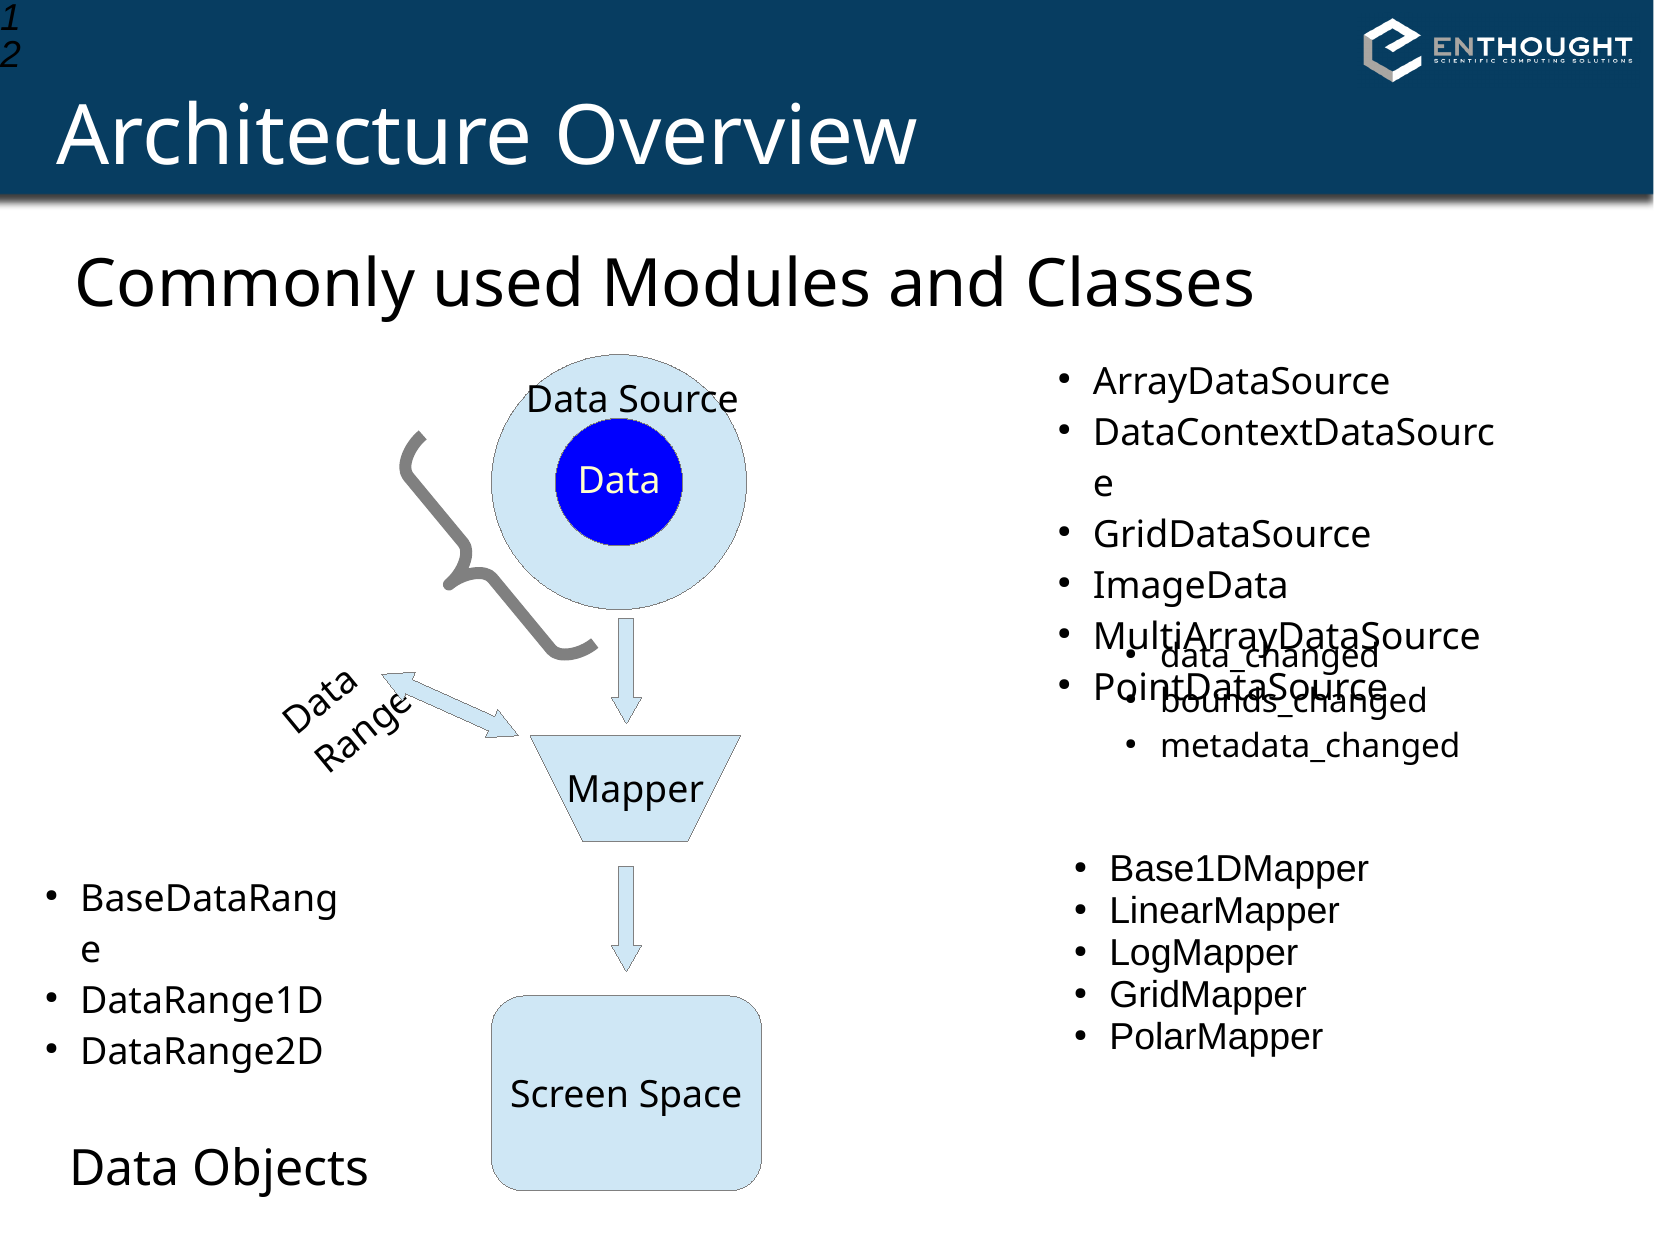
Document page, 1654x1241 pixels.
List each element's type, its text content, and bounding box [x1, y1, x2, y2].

text_box [611, 618, 642, 724]
text_box [611, 866, 642, 972]
text_box Data Range [255, 563, 495, 786]
text_box Commonly used Modules and Classes [60, 227, 1215, 318]
text_box Data [556, 422, 682, 545]
text_box [381, 672, 519, 738]
text_box data_changed bounds_changed metadata_changed [1110, 624, 1486, 760]
text_box Screen Space [491, 995, 762, 1191]
title Architecture Overview [41, 27, 1447, 235]
text_box Base1DMapper LinearMapper LogMapper GridMapper PolarMapper [1059, 840, 1456, 1066]
text_box BaseDataRange DataRange1D DataRange2D [30, 864, 370, 1006]
text_box [491, 414, 747, 610]
text_box ArrayDataSource DataContextDataSource GridDataSource ImageData MultiArrayDataSource PointDataSource [1042, 346, 1531, 616]
text_box Mapper [530, 735, 741, 842]
text_box Data Objects [54, 1125, 406, 1196]
picture [0, 0, 1654, 217]
text_box [570, 354, 668, 364]
text_box Data Source [511, 364, 747, 422]
